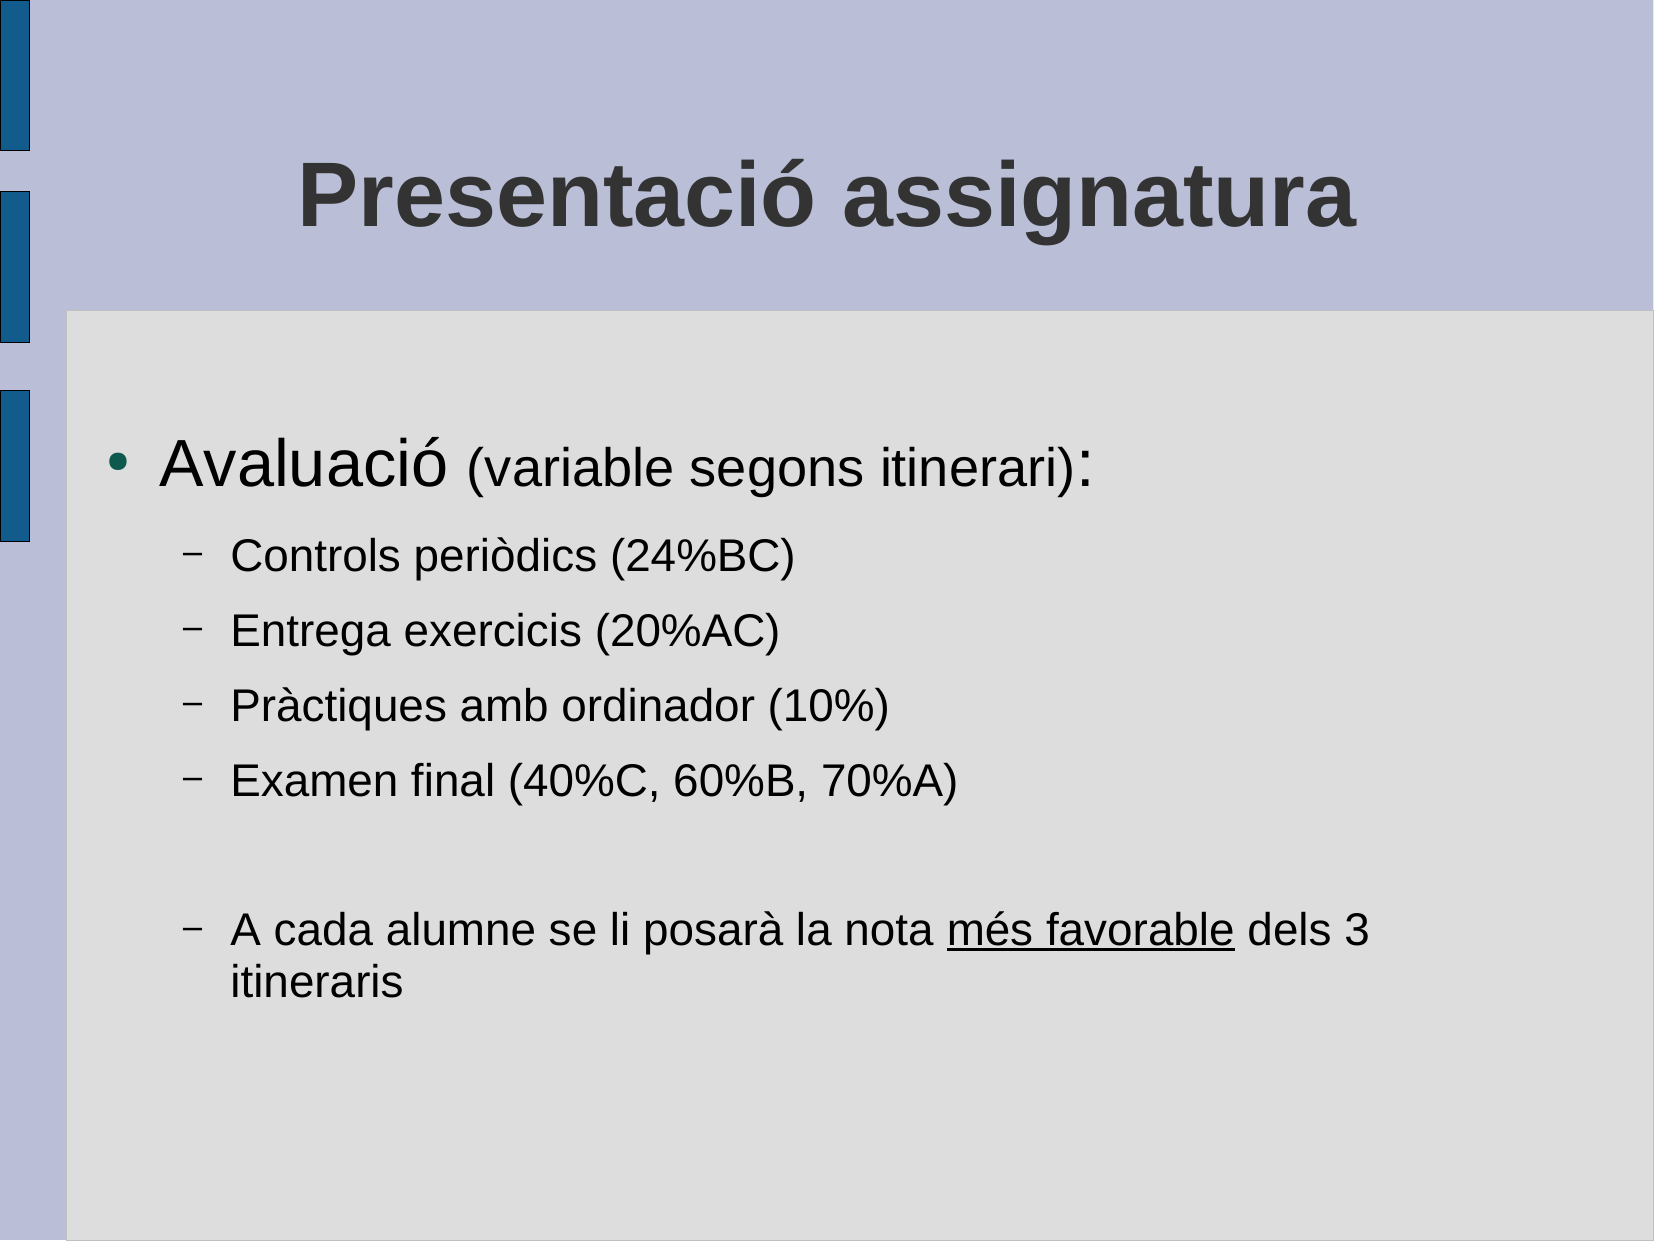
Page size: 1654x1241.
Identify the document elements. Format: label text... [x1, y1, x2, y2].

list Avaluació (variable segons itinerari): Controls periòdics (24%BC) Entrega exercicis (20%AC) Pràctiques amb ordinador (10%) Examen final (40%C, 60%B, 70%A) A cada alumne se li posarà la nota més favorable dels 3 itineraris [88, 344, 1536, 1112]
title Presentació assignatura [121, 91, 1534, 299]
